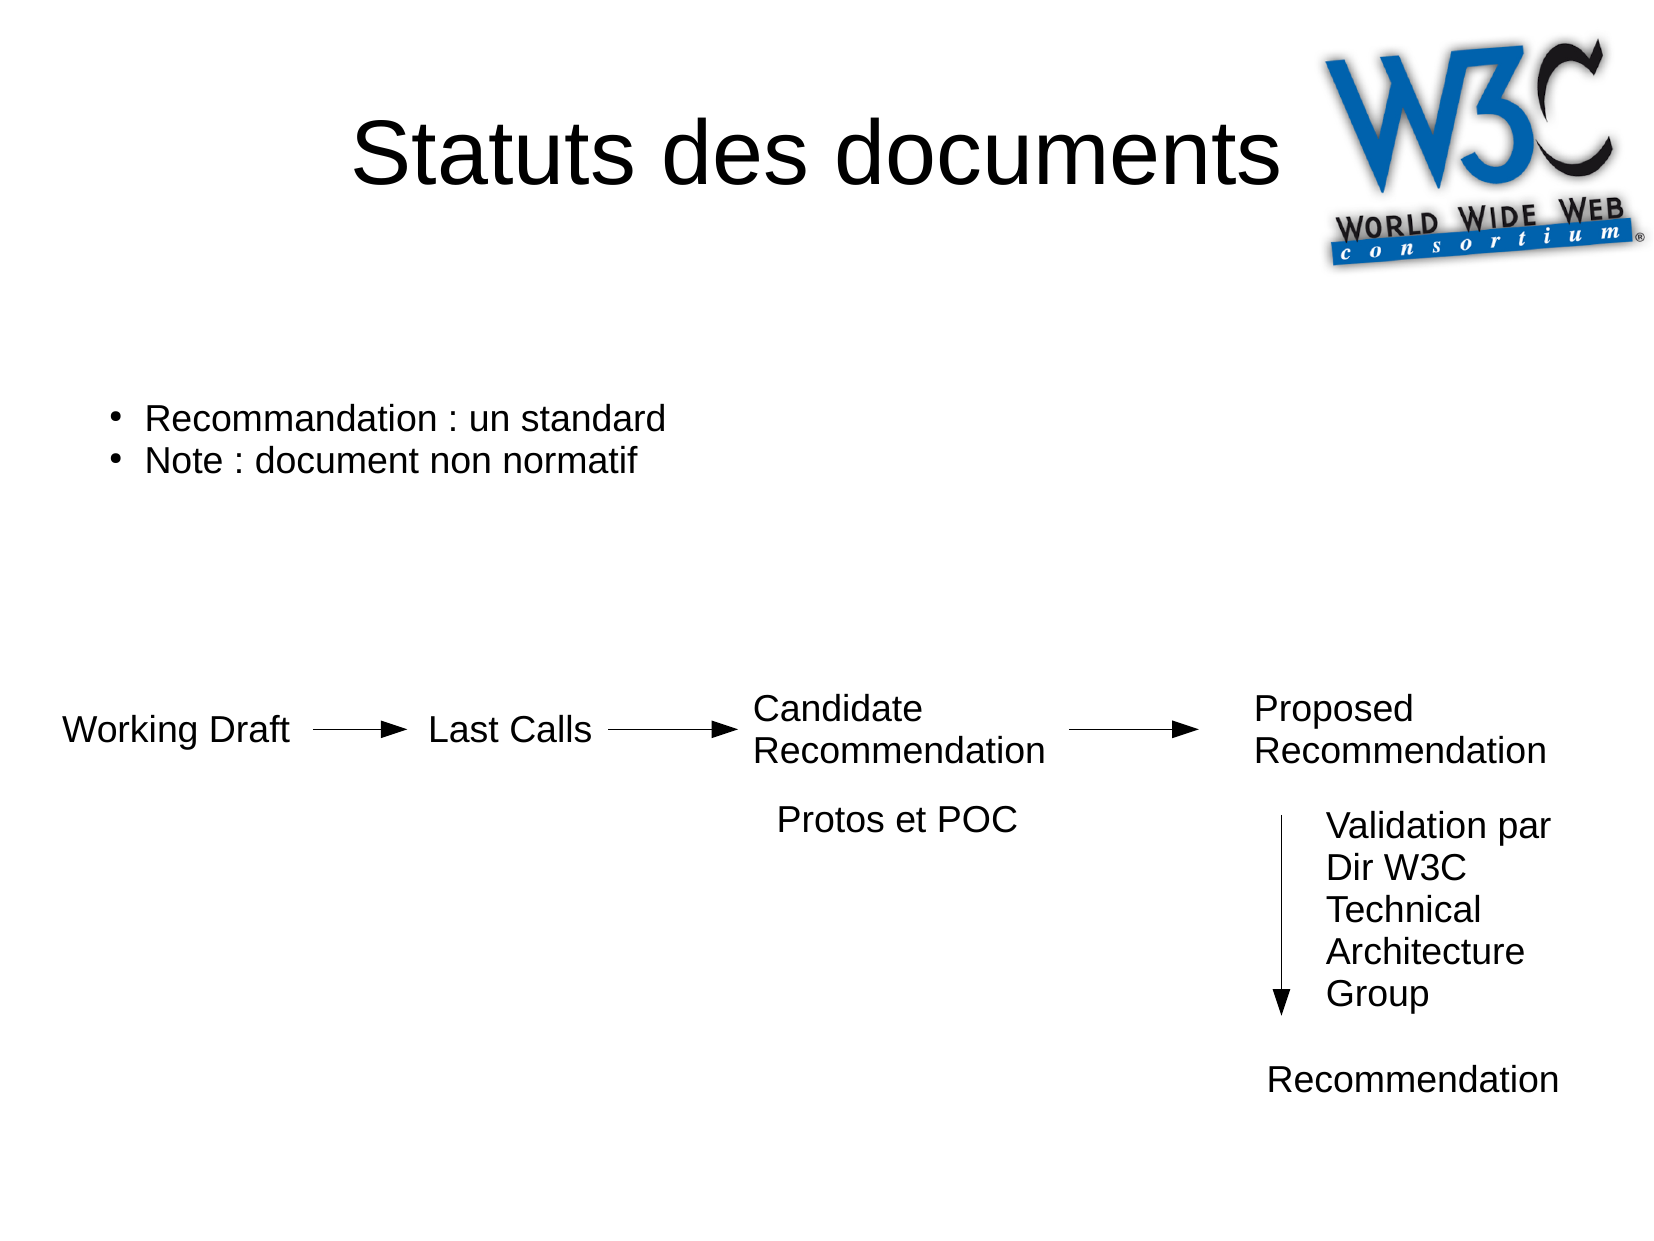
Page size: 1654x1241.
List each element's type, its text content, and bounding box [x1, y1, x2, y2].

picture [1299, 0, 1654, 301]
title Statuts des documents [82, 49, 1299, 257]
text_box Recommendation [1251, 1051, 1575, 1108]
text_box Proposed Recommendation [1239, 679, 1562, 779]
text_box Candidate Recommendation [738, 679, 1061, 779]
text_box Validation par Dir W3C Technical Architecture Group [1311, 797, 1577, 1023]
text_box Recommandation : un standard Note : document non normatif [94, 389, 1359, 531]
text_box Last Calls [413, 700, 608, 758]
text_box Working Draft [47, 700, 306, 758]
text_box Protos et POC [761, 791, 1034, 891]
